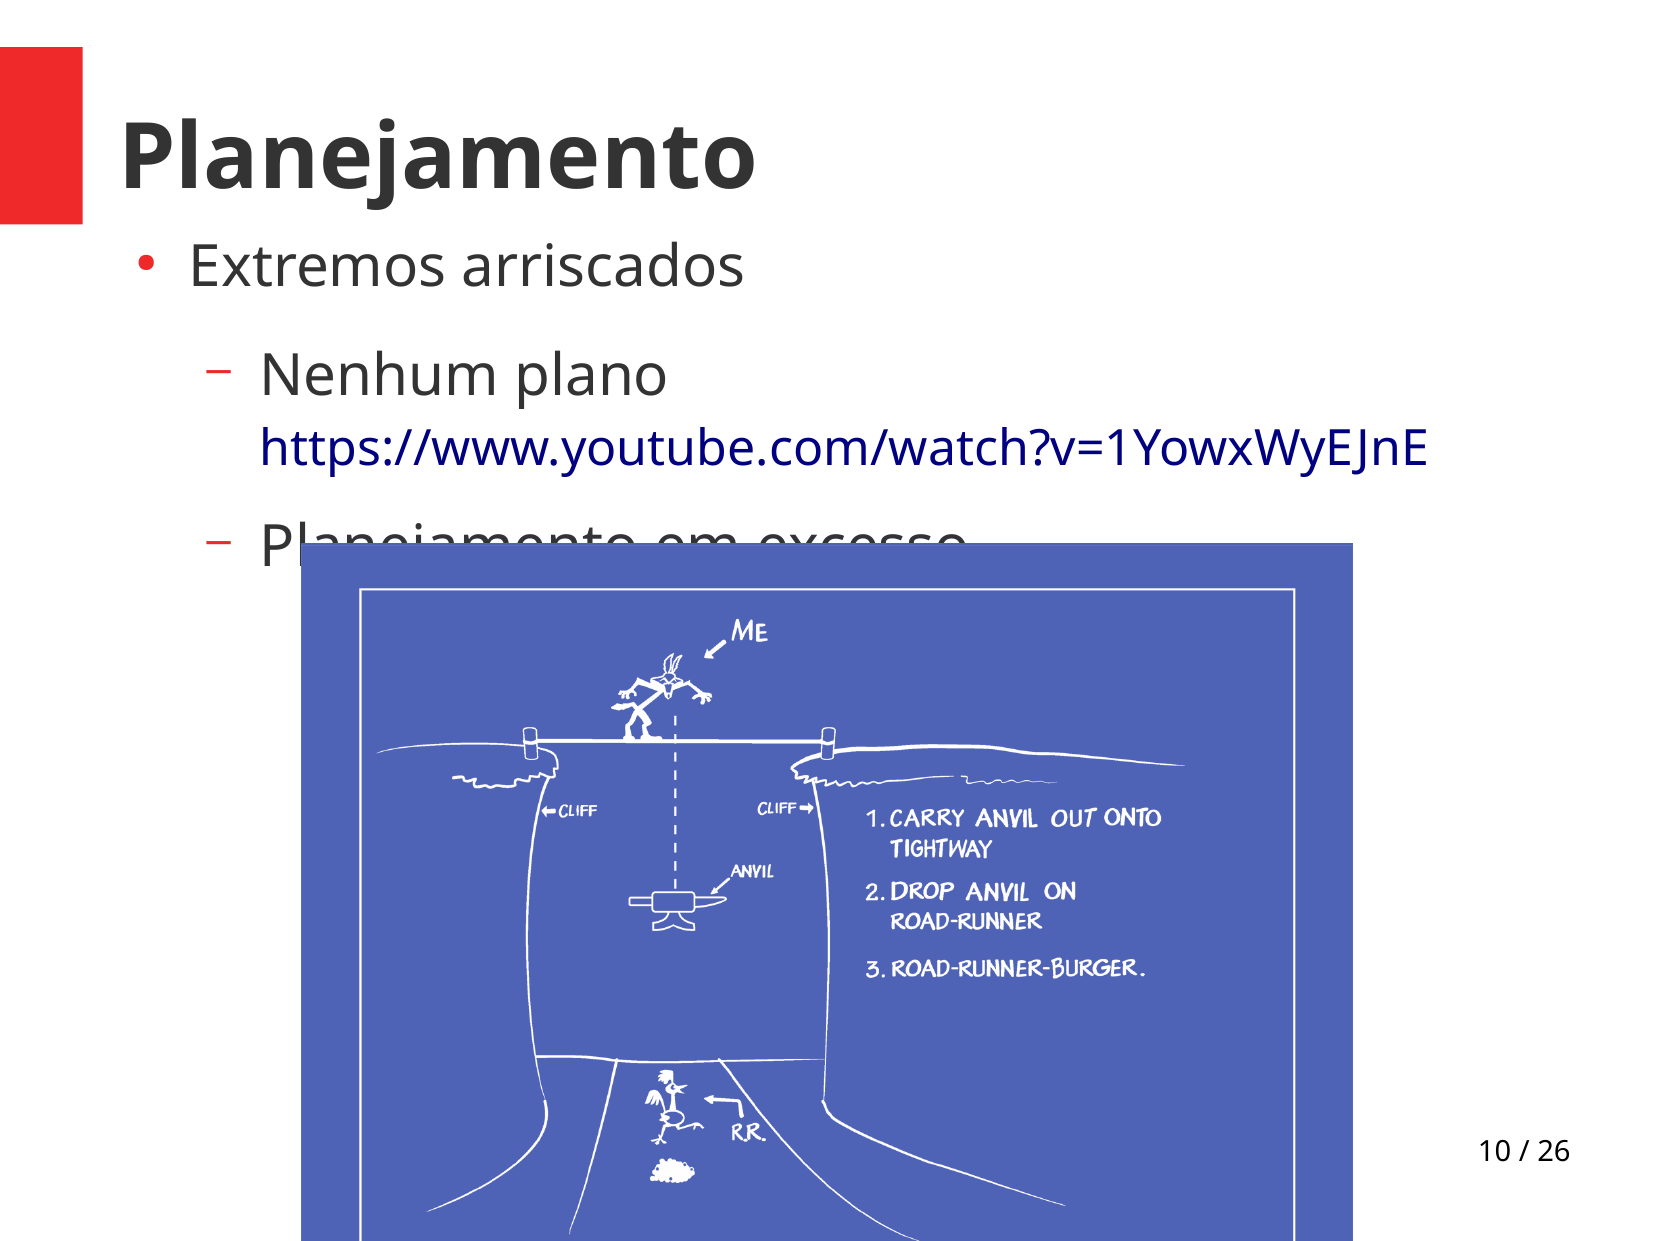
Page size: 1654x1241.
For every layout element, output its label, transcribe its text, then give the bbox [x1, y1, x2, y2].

list Extremos arriscados Nenhum plano https://www.youtube.com/watch?v=1YowxWyEJnE Planejamento em excesso [118, 257, 1536, 944]
title Planejamento [118, 49, 1571, 257]
picture [301, 543, 1353, 1241]
